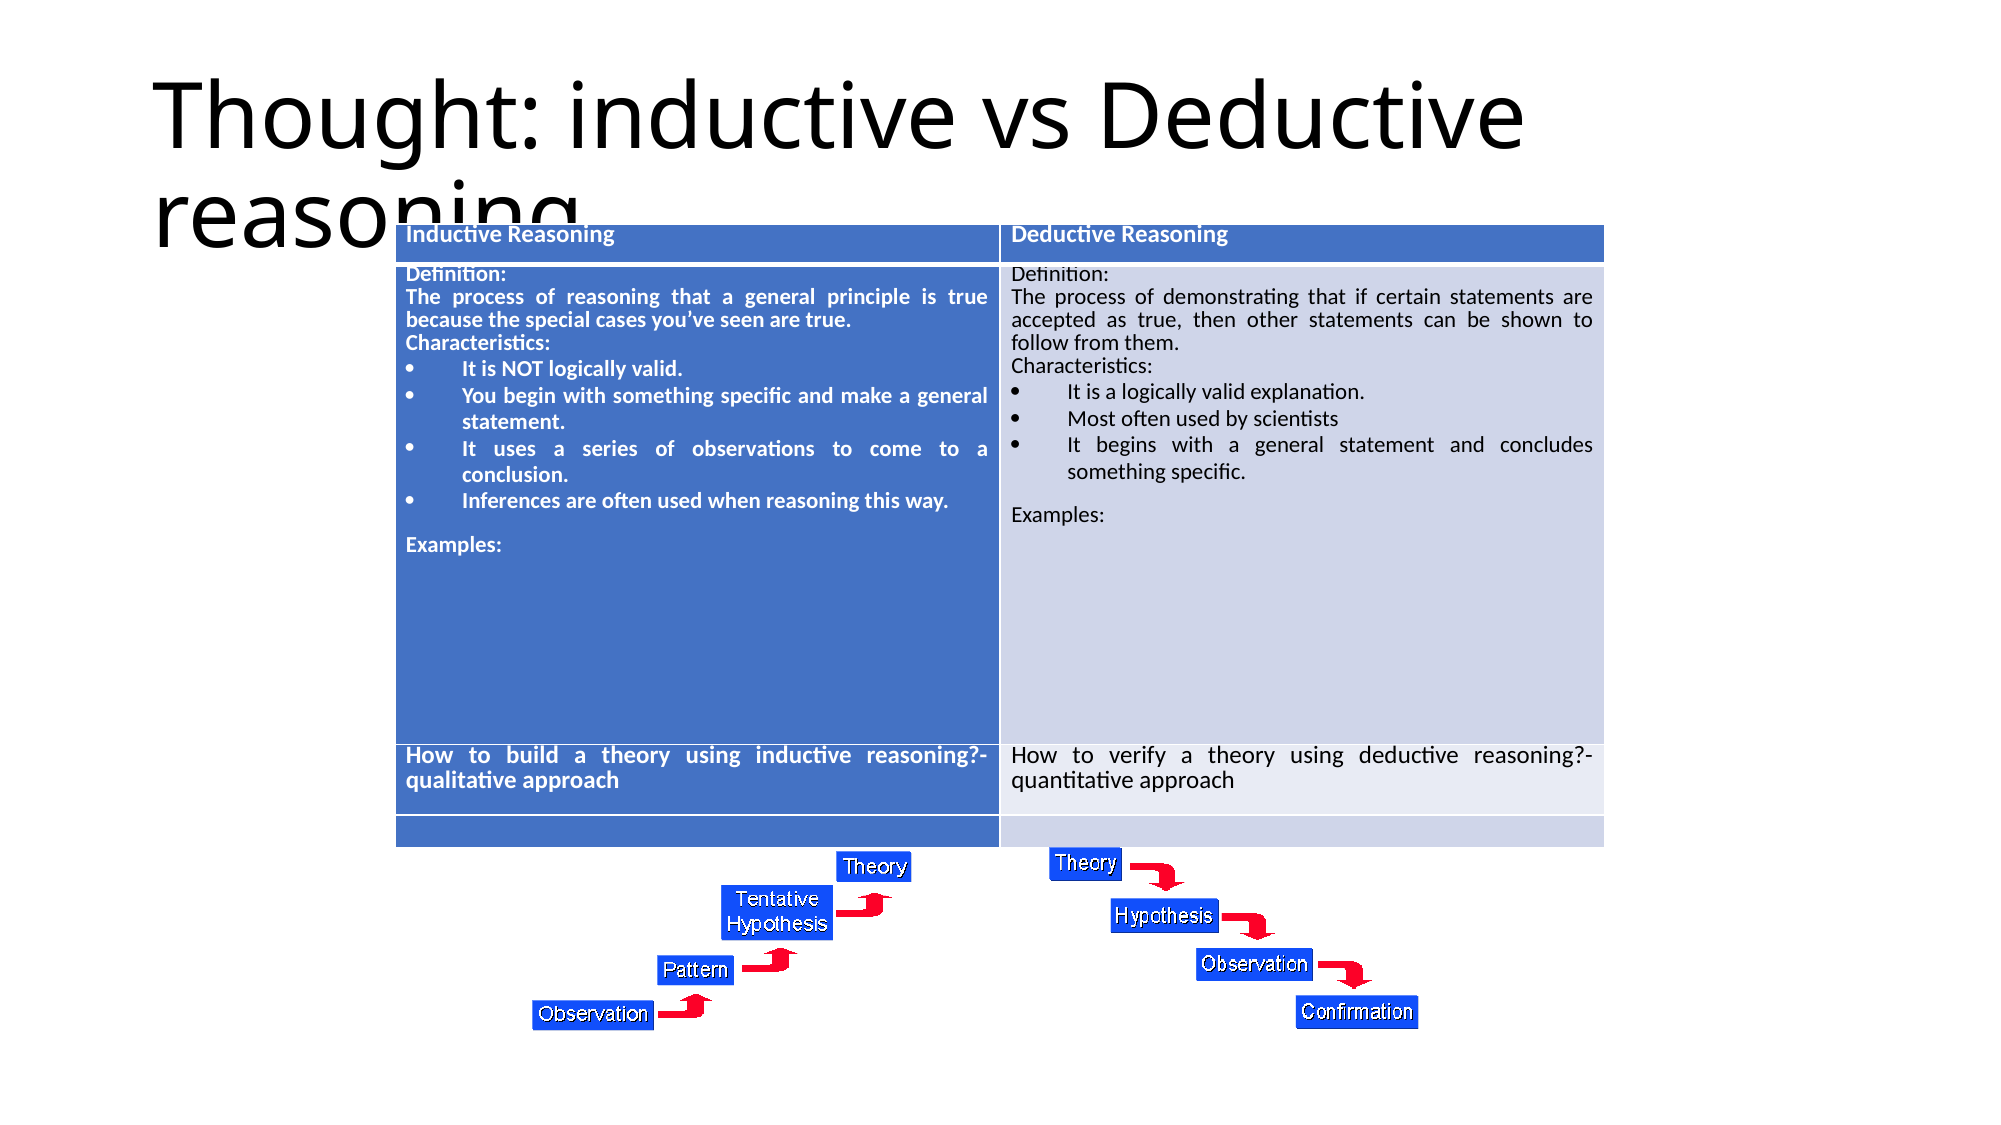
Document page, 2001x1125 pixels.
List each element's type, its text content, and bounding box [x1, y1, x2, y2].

title Thought: inductive vs Deductive reasoning [137, 59, 1863, 278]
picture [532, 851, 912, 1031]
table_cell Definition: The process of reasoning that a general principle is true because the special cases you’ve seen are true. Characteristics: It is NOT logically valid. You begin with something specific and make a general statement. It uses a series of observations to come to a conclusion. Inferences are often used when reasoning this way. Examples: [396, 267, 999, 744]
table_cell [1001, 816, 1604, 847]
table_header Deductive Reasoning [1001, 225, 1604, 262]
table_header Inductive Reasoning [396, 225, 999, 262]
table_cell How to build a theory using inductive reasoning?-qualitative approach [396, 745, 999, 814]
picture [1049, 847, 1419, 1031]
table_cell How to verify a theory using deductive reasoning?-quantitative approach [1001, 745, 1604, 814]
table_cell Definition: The process of demonstrating that if certain statements are accepted as true, then other statements can be shown to follow from them. Characteristics: It is a logically valid explanation. Most often used by scientists It begins with a general statement and concludes something specific. Examples: [1001, 267, 1604, 744]
table_cell [396, 816, 999, 847]
